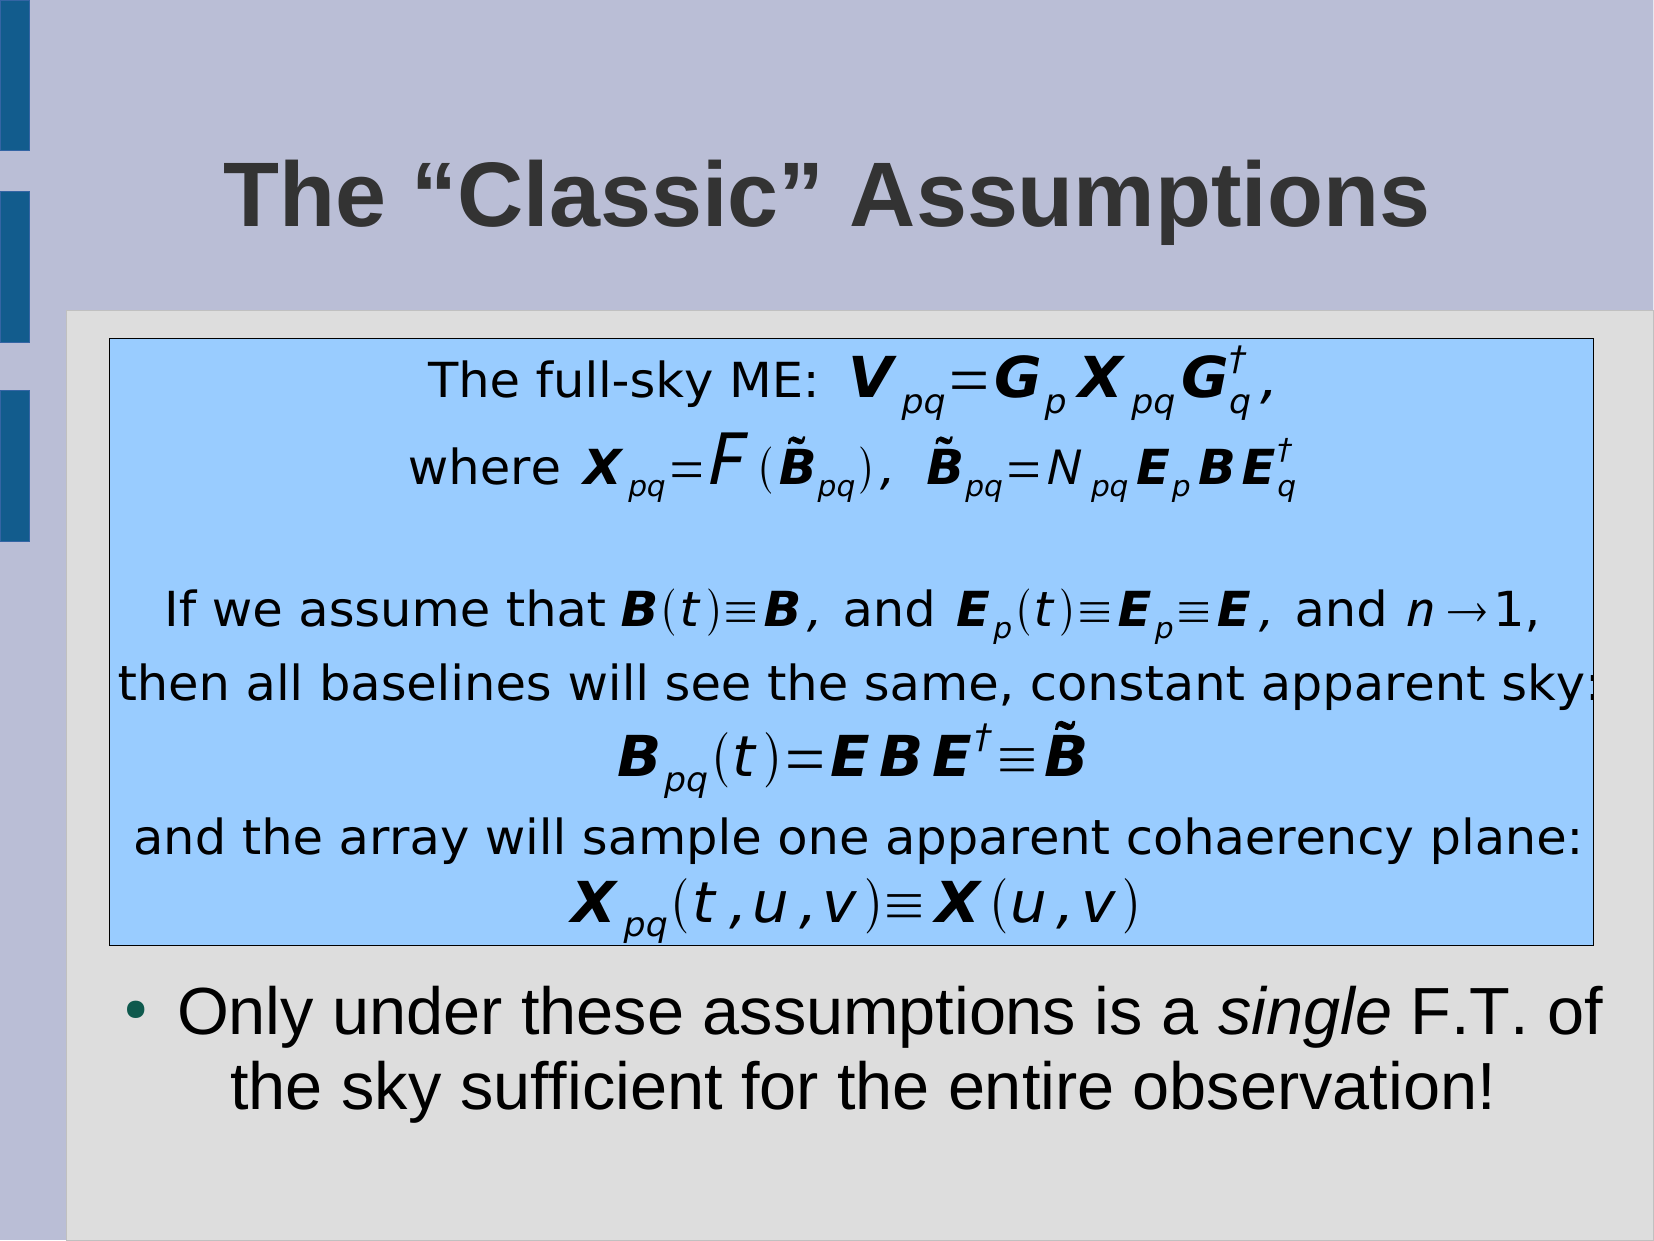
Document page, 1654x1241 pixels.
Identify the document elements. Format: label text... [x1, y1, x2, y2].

list Only under these assumptions is a single F.T. of the sky sufficient for the entire observation! [88, 974, 1625, 1182]
chart [109, 338, 1594, 946]
title The “Classic” Assumptions [121, 91, 1534, 299]
